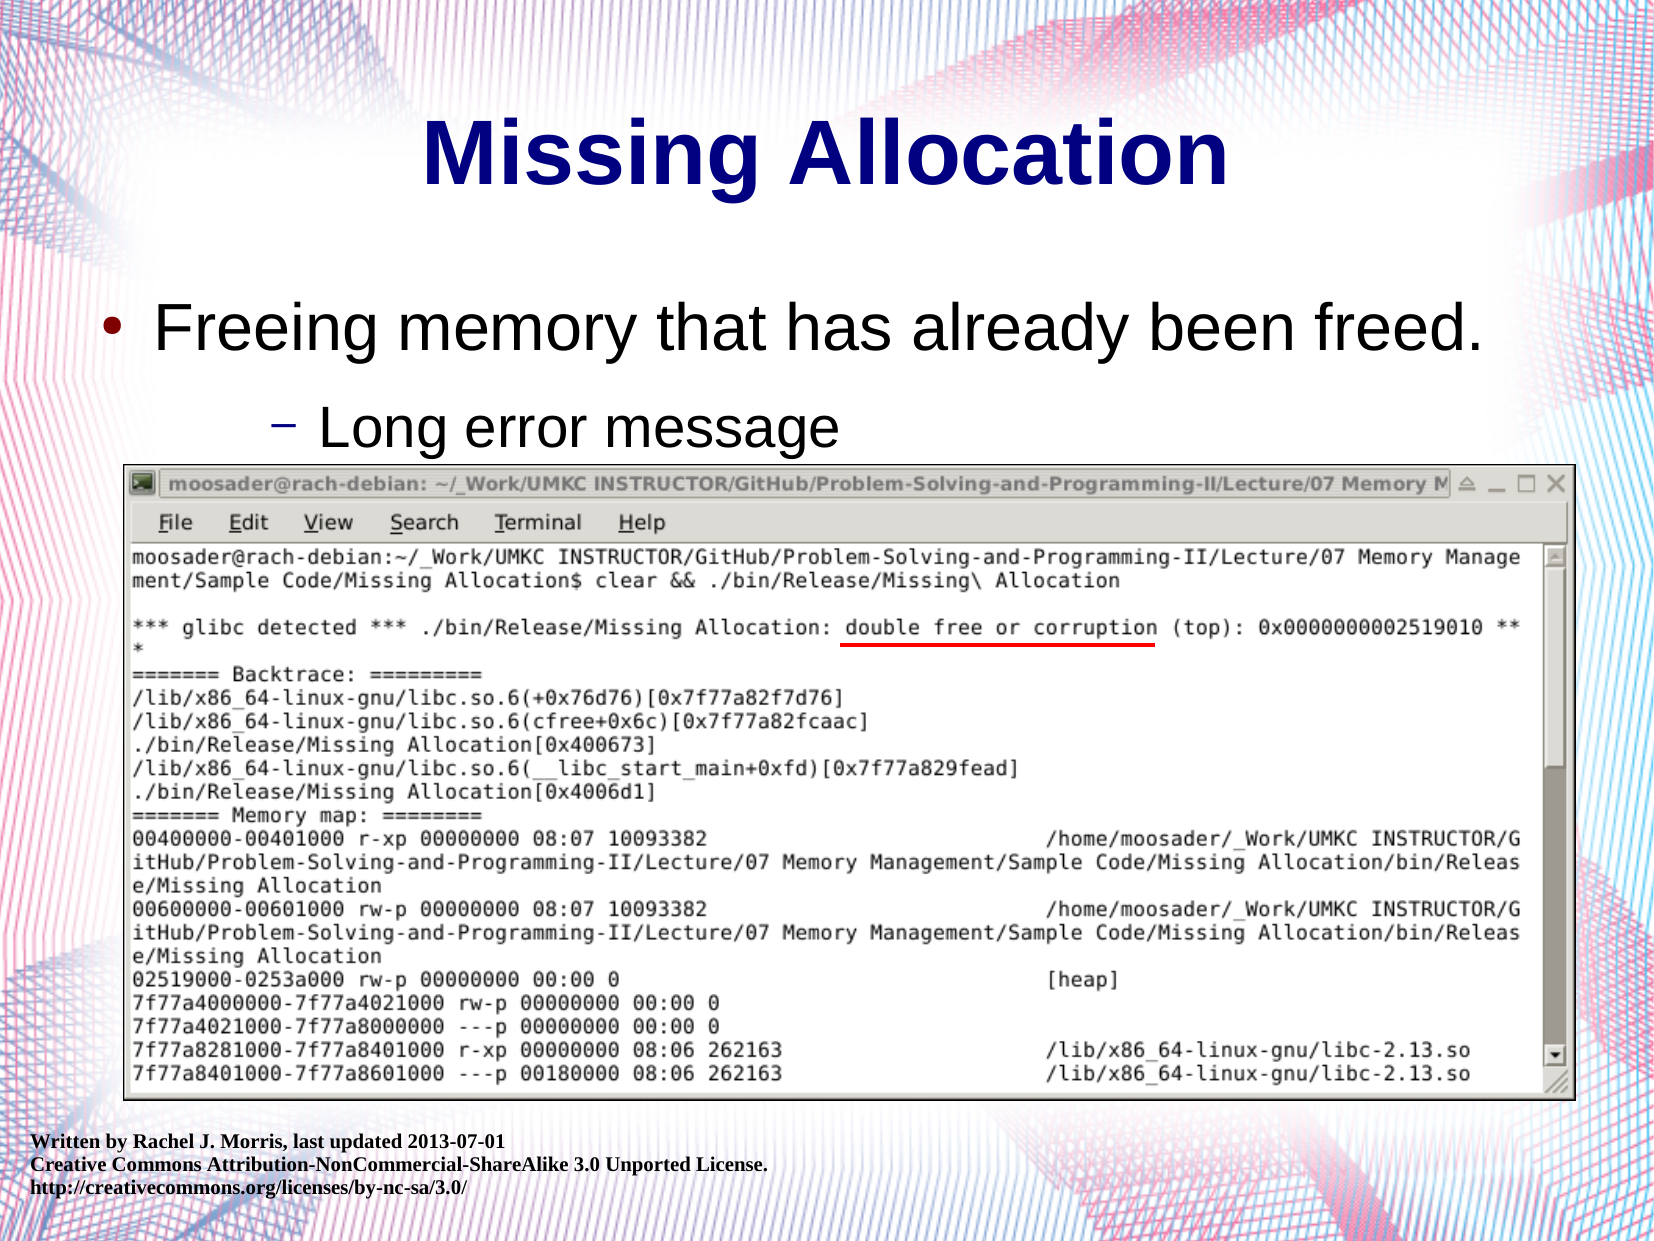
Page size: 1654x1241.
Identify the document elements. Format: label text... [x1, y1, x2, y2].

list Freeing memory that has already been freed. Long error message [82, 290, 1571, 460]
title Missing Allocation [82, 49, 1571, 257]
picture [0, 0, 1654, 1241]
